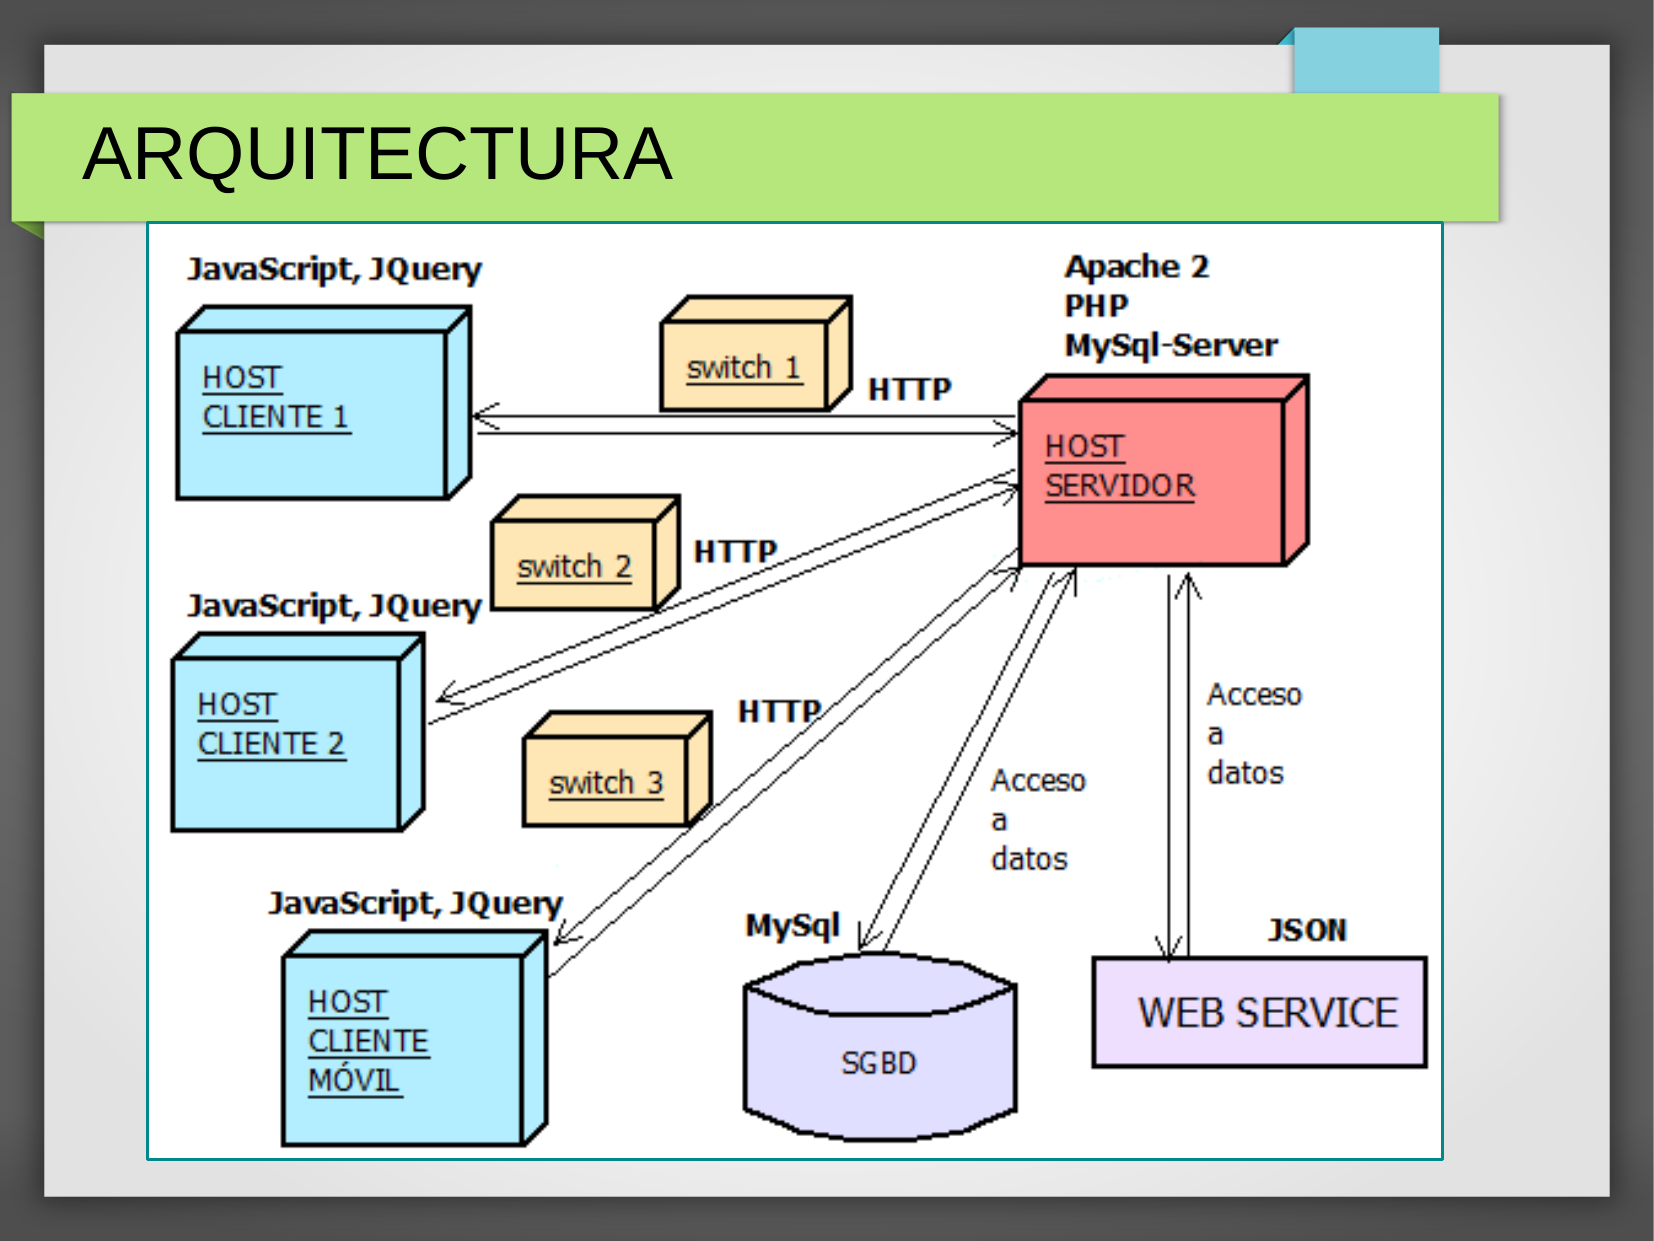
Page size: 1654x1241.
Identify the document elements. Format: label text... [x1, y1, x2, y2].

picture [0, 0, 1654, 1241]
title ARQUITECTURA [82, 94, 1264, 213]
